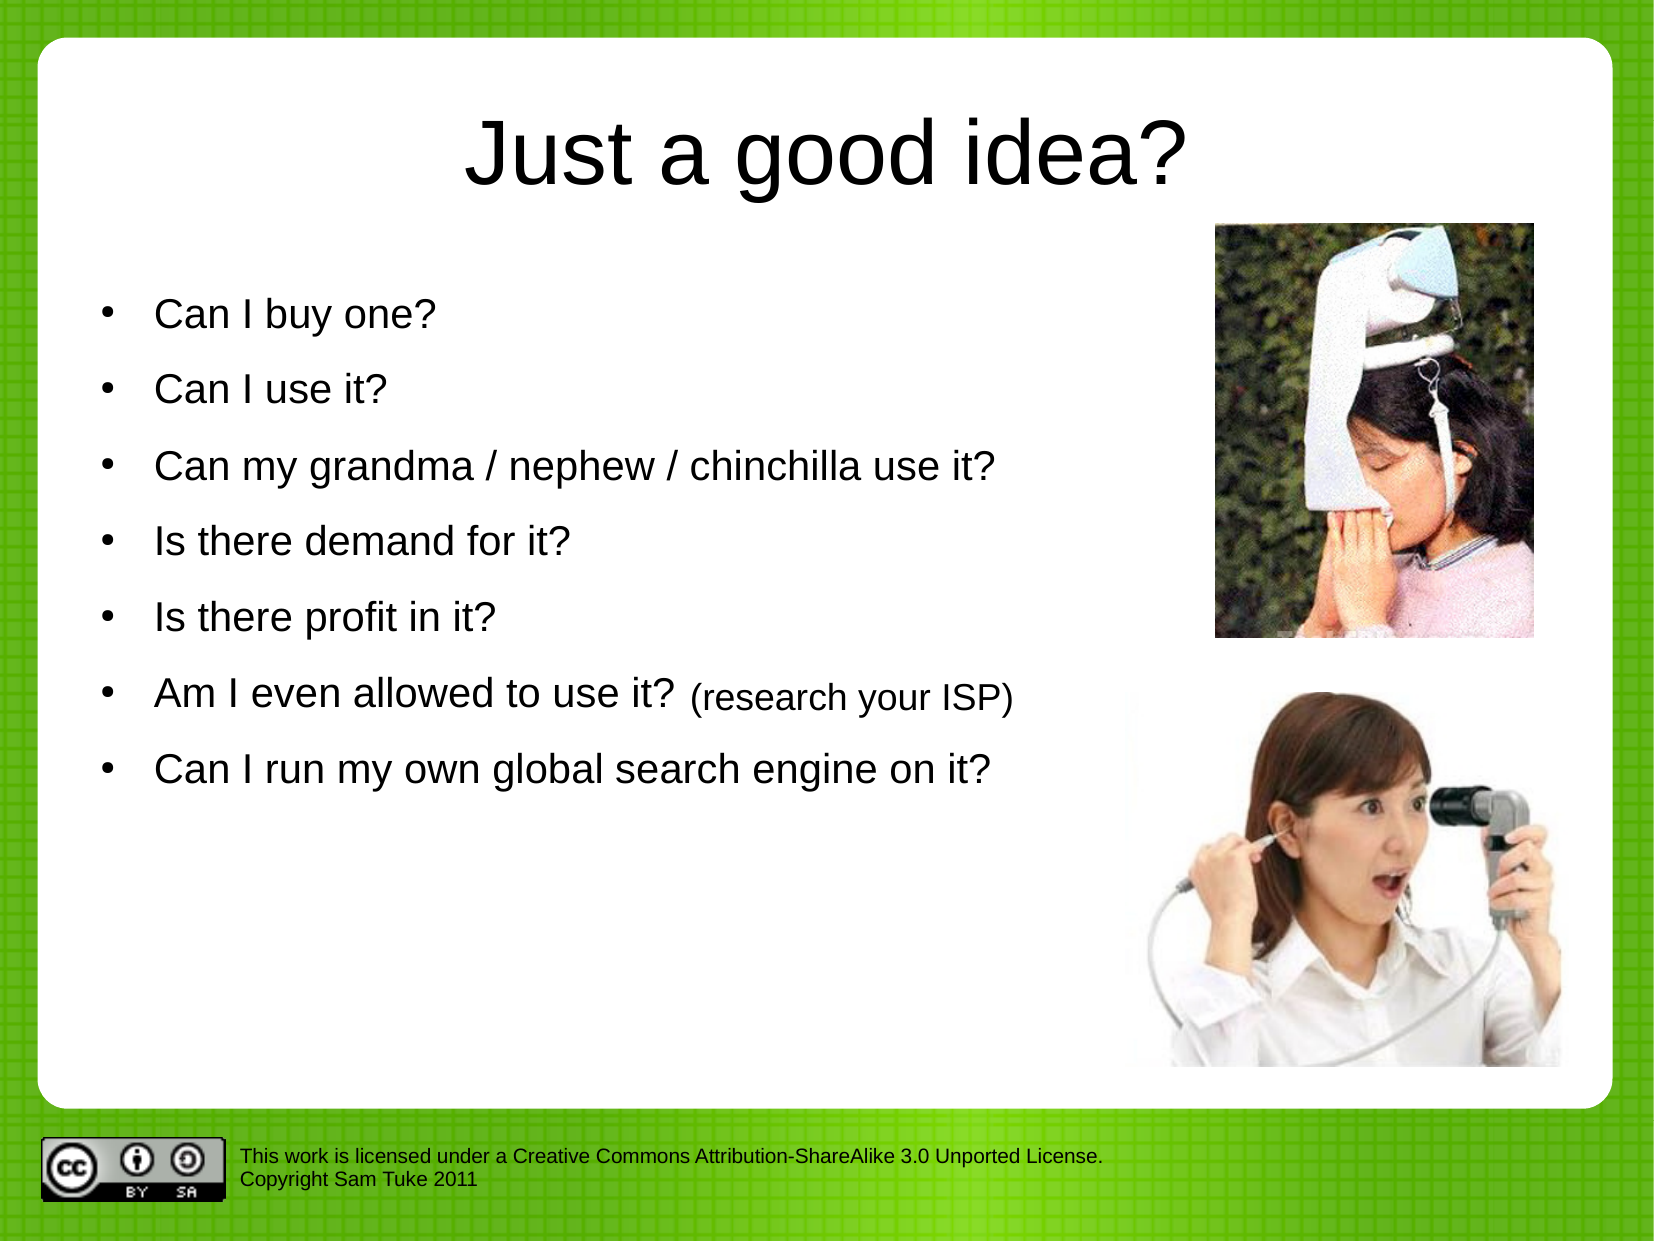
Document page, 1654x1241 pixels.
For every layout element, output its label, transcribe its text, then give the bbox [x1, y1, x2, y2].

list Can I buy one? Can I use it? Can my grandma / nephew / chinchilla use it? Is there demand for it? Is there profit in it? Am I even allowed to use it? Can I run my own global search engine on it? [82, 290, 1571, 1109]
title Just a good idea? [82, 49, 1571, 257]
text_box (research your ISP) [675, 669, 1029, 726]
picture [0, 0, 1654, 1241]
